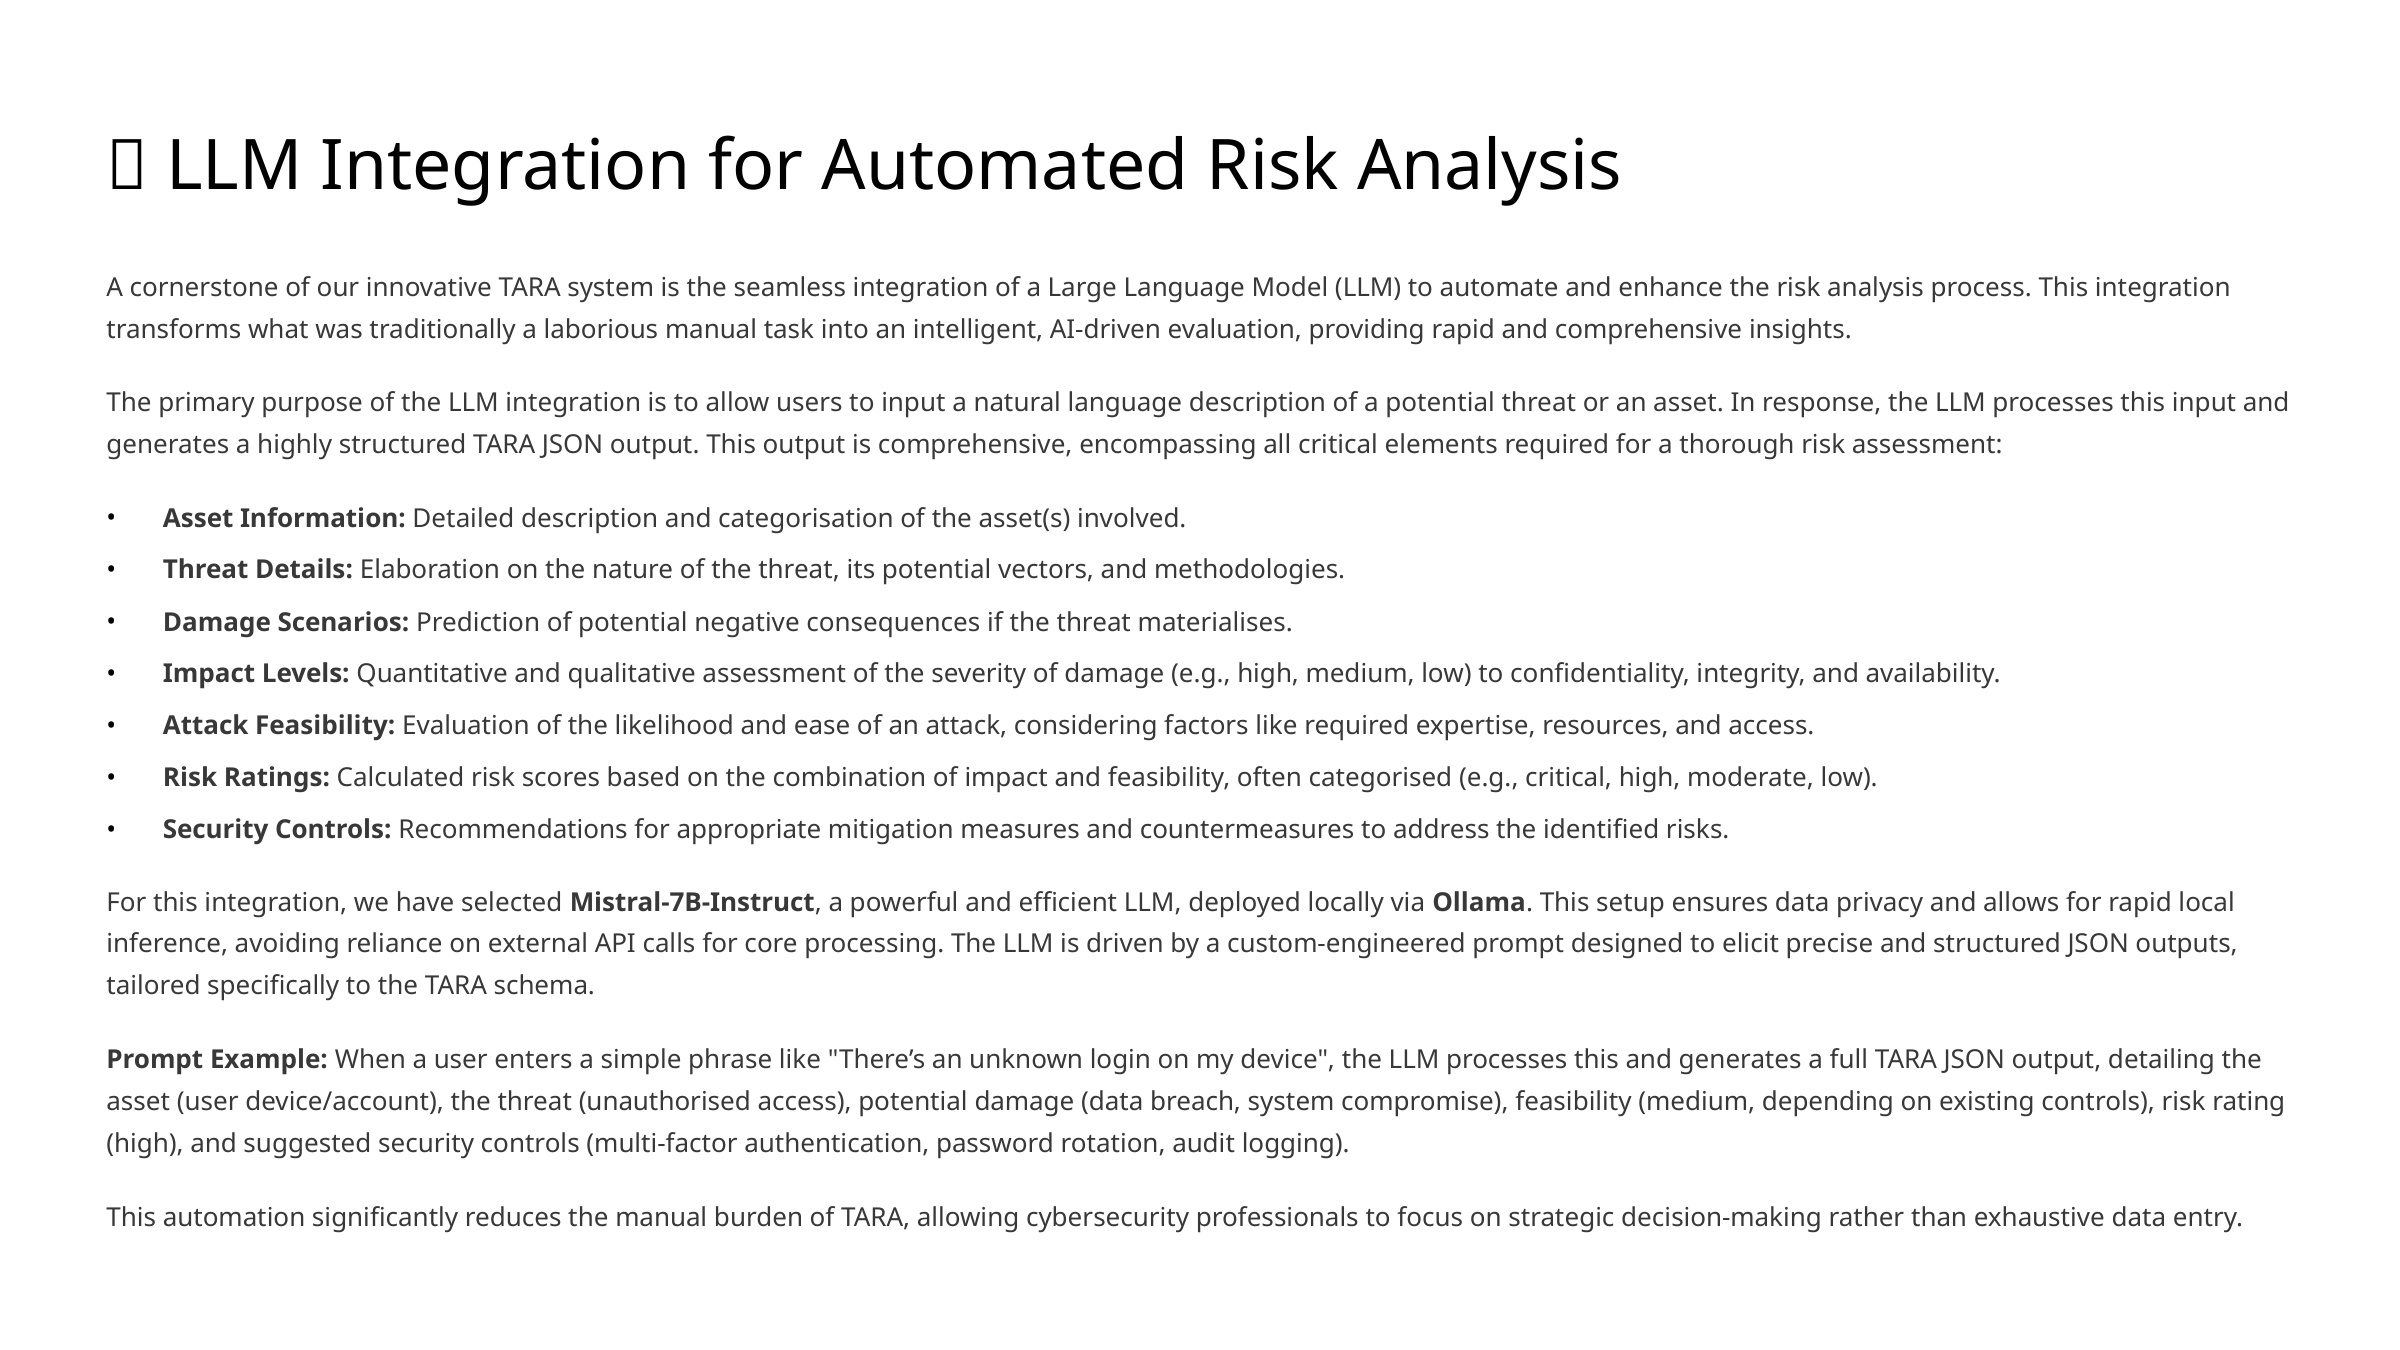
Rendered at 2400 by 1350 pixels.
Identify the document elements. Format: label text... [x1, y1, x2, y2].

text_box Threat Details: Elaboration on the nature of the threat, its potential vectors, and methodologies. [107, 542, 2294, 585]
text_box A cornerstone of our innovative TARA system is the seamless integration of a Large Language Model (LLM) to automate and enhance the risk analysis process. This integration transforms what was traditionally a laborious manual task into an intelligent, AI-driven evaluation, providing rapid and comprehensive insights. [107, 260, 2294, 345]
text_box This automation significantly reduces the manual burden of TARA, allowing cybersecurity professionals to focus on strategic decision-making rather than exhaustive data entry. [107, 1190, 2294, 1233]
text_box Prompt Example: When a user enters a simple phrase like "There’s an unknown login on my device", the LLM processes this and generates a full TARA JSON output, detailing the asset (user device/account), the threat (unauthorised access), potential damage (data breach, system compromise), feasibility (medium, depending on existing controls), risk rating (high), and suggested security controls (multi-factor authentication, password rotation, audit logging). [107, 1033, 2294, 1160]
text_box The primary purpose of the LLM integration is to allow users to input a natural language description of a potential threat or an asset. In response, the LLM processes this input and generates a highly structured TARA JSON output. This output is comprehensive, encompassing all critical elements required for a thorough risk assessment: [107, 375, 2294, 461]
text_box Impact Levels: Quantitative and qualitative assessment of the severity of damage (e.g., high, medium, low) to confidentiality, integrity, and availability. [107, 646, 2294, 689]
text_box Attack Feasibility: Evaluation of the likelihood and ease of an attack, considering factors like required expertise, resources, and access. [107, 698, 2294, 741]
text_box For this integration, we have selected Mistral-7B-Instruct, a powerful and efficient LLM, deployed locally via Ollama. This setup ensures data privacy and allows for rapid local inference, avoiding reliance on external API calls for core processing. The LLM is driven by a custom-engineered prompt designed to elicit precise and structured JSON outputs, tailored specifically to the TARA schema. [107, 875, 2294, 1003]
text_box 🤖 LLM Integration for Automated Risk Analysis [107, 117, 1615, 207]
text_box Damage Scenarios: Prediction of potential negative consequences if the threat materialises. [107, 594, 2294, 637]
text_box Risk Ratings: Calculated risk scores based on the combination of impact and feasibility, often categorised (e.g., critical, high, moderate, low). [107, 750, 2294, 793]
text_box Security Controls: Recommendations for appropriate mitigation measures and countermeasures to address the identified risks. [107, 802, 2294, 845]
text_box Asset Information: Detailed description and categorisation of the asset(s) involved. [107, 491, 2294, 533]
